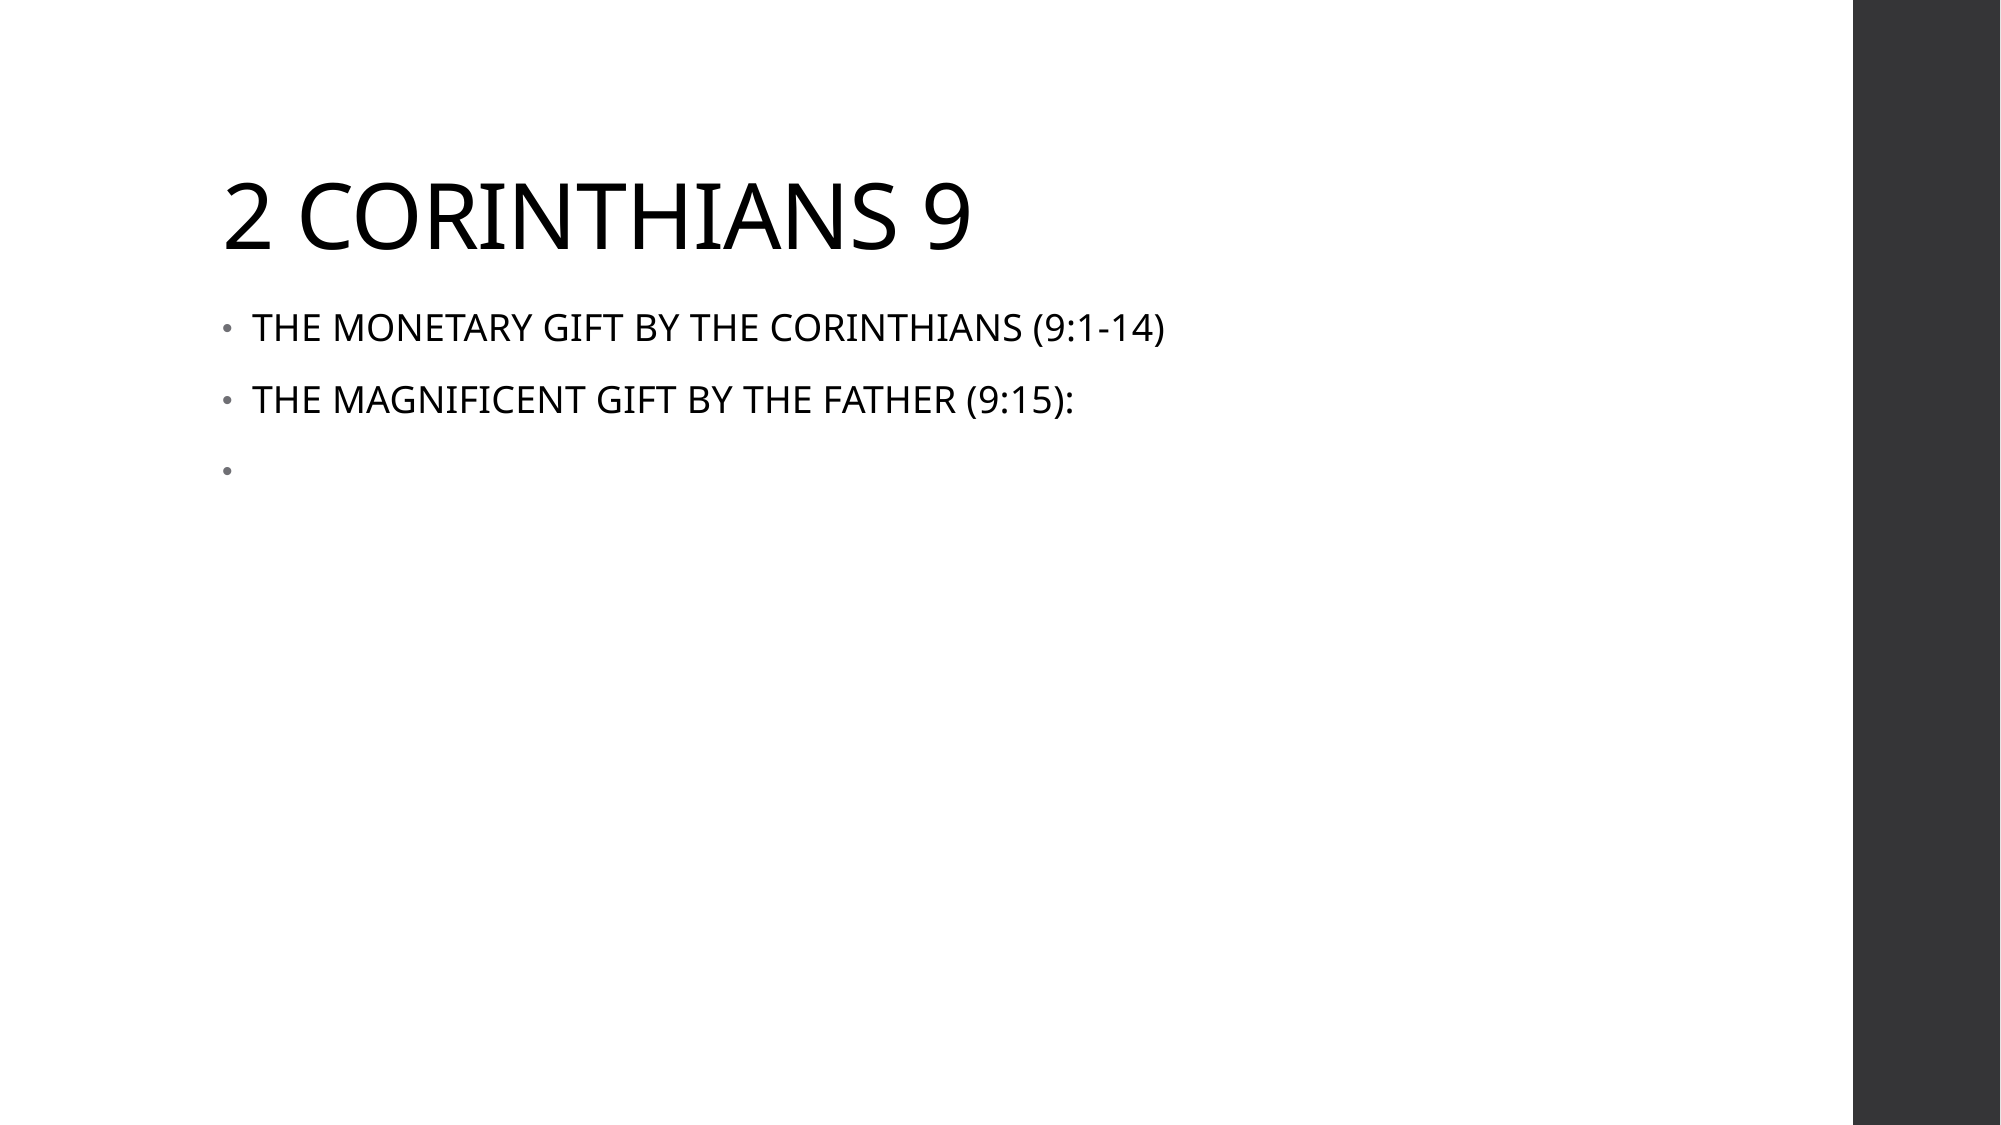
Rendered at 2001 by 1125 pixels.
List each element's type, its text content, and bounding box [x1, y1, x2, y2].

list THE MONETARY GIFT BY THE CORINTHIANS (9:1-14) THE MAGNIFICENT GIFT BY THE FATHER (9:15): [206, 299, 1617, 1014]
title 2 CORINTHIANS 9 [206, 60, 1797, 278]
